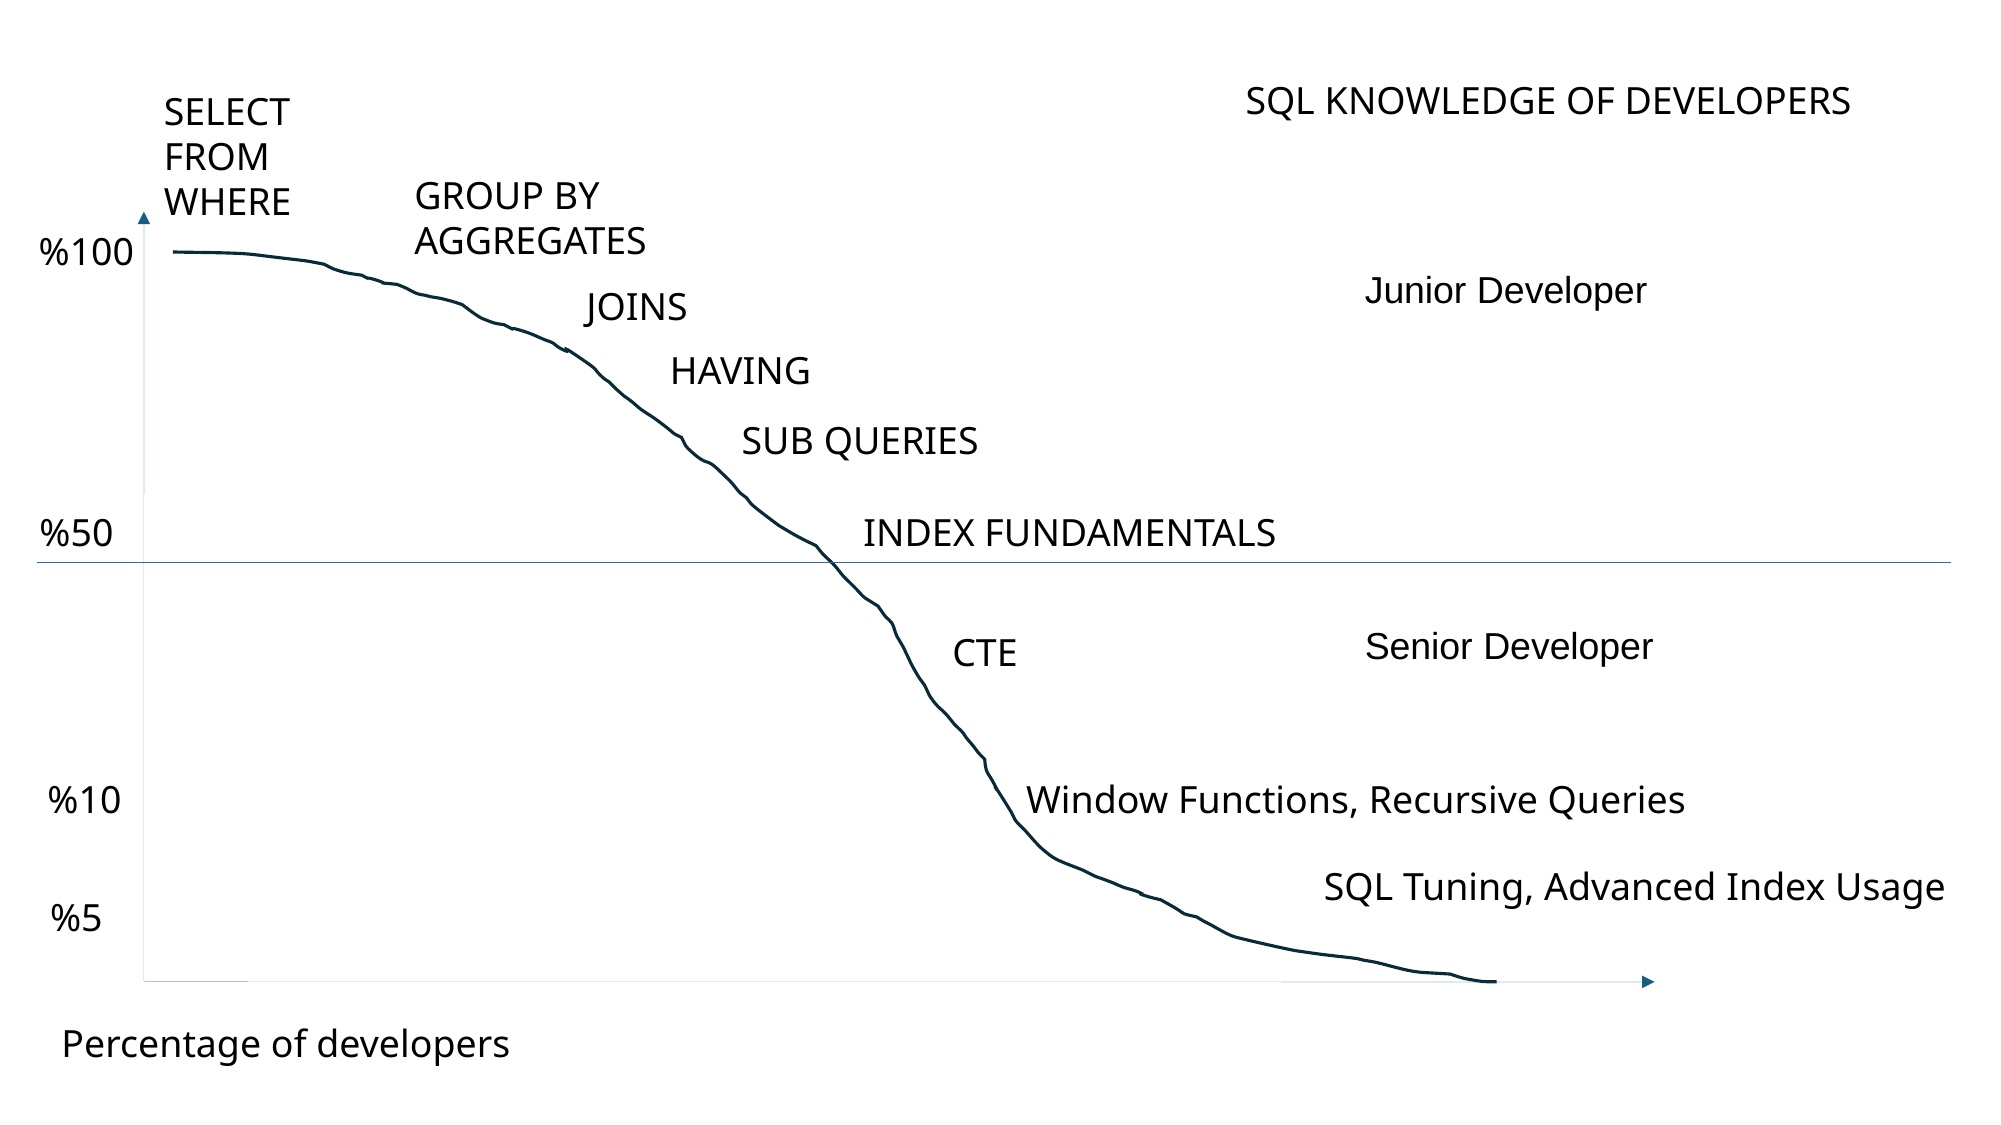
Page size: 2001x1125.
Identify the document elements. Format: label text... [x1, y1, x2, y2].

text_box Junior Developer [1350, 262, 1663, 320]
text_box GROUP BY AGGREGATES [399, 164, 662, 270]
text_box %50 [24, 501, 129, 562]
text_box SUB QUERIES [726, 409, 994, 470]
text_box SELECT FROM WHERE [149, 80, 383, 231]
text_box %100 [23, 220, 150, 281]
text_box SQL Tuning, Advanced Index Usage [1309, 856, 1962, 916]
text_box CTE [937, 621, 1033, 682]
text_box %5 [35, 886, 118, 947]
text_box INDEX FUNDAMENTALS [848, 501, 1292, 562]
text_box Percentage of developers [46, 1012, 526, 1118]
text_box SQL KNOWLEDGE OF DEVELOPERS [1230, 69, 1867, 130]
text_box Senior Developer [1350, 618, 1670, 676]
text_box Window Functions, Recursive Queries [1011, 768, 1702, 829]
text_box JOINS [571, 275, 703, 336]
text_box %10 [32, 768, 137, 829]
text_box HAVING [655, 339, 826, 400]
